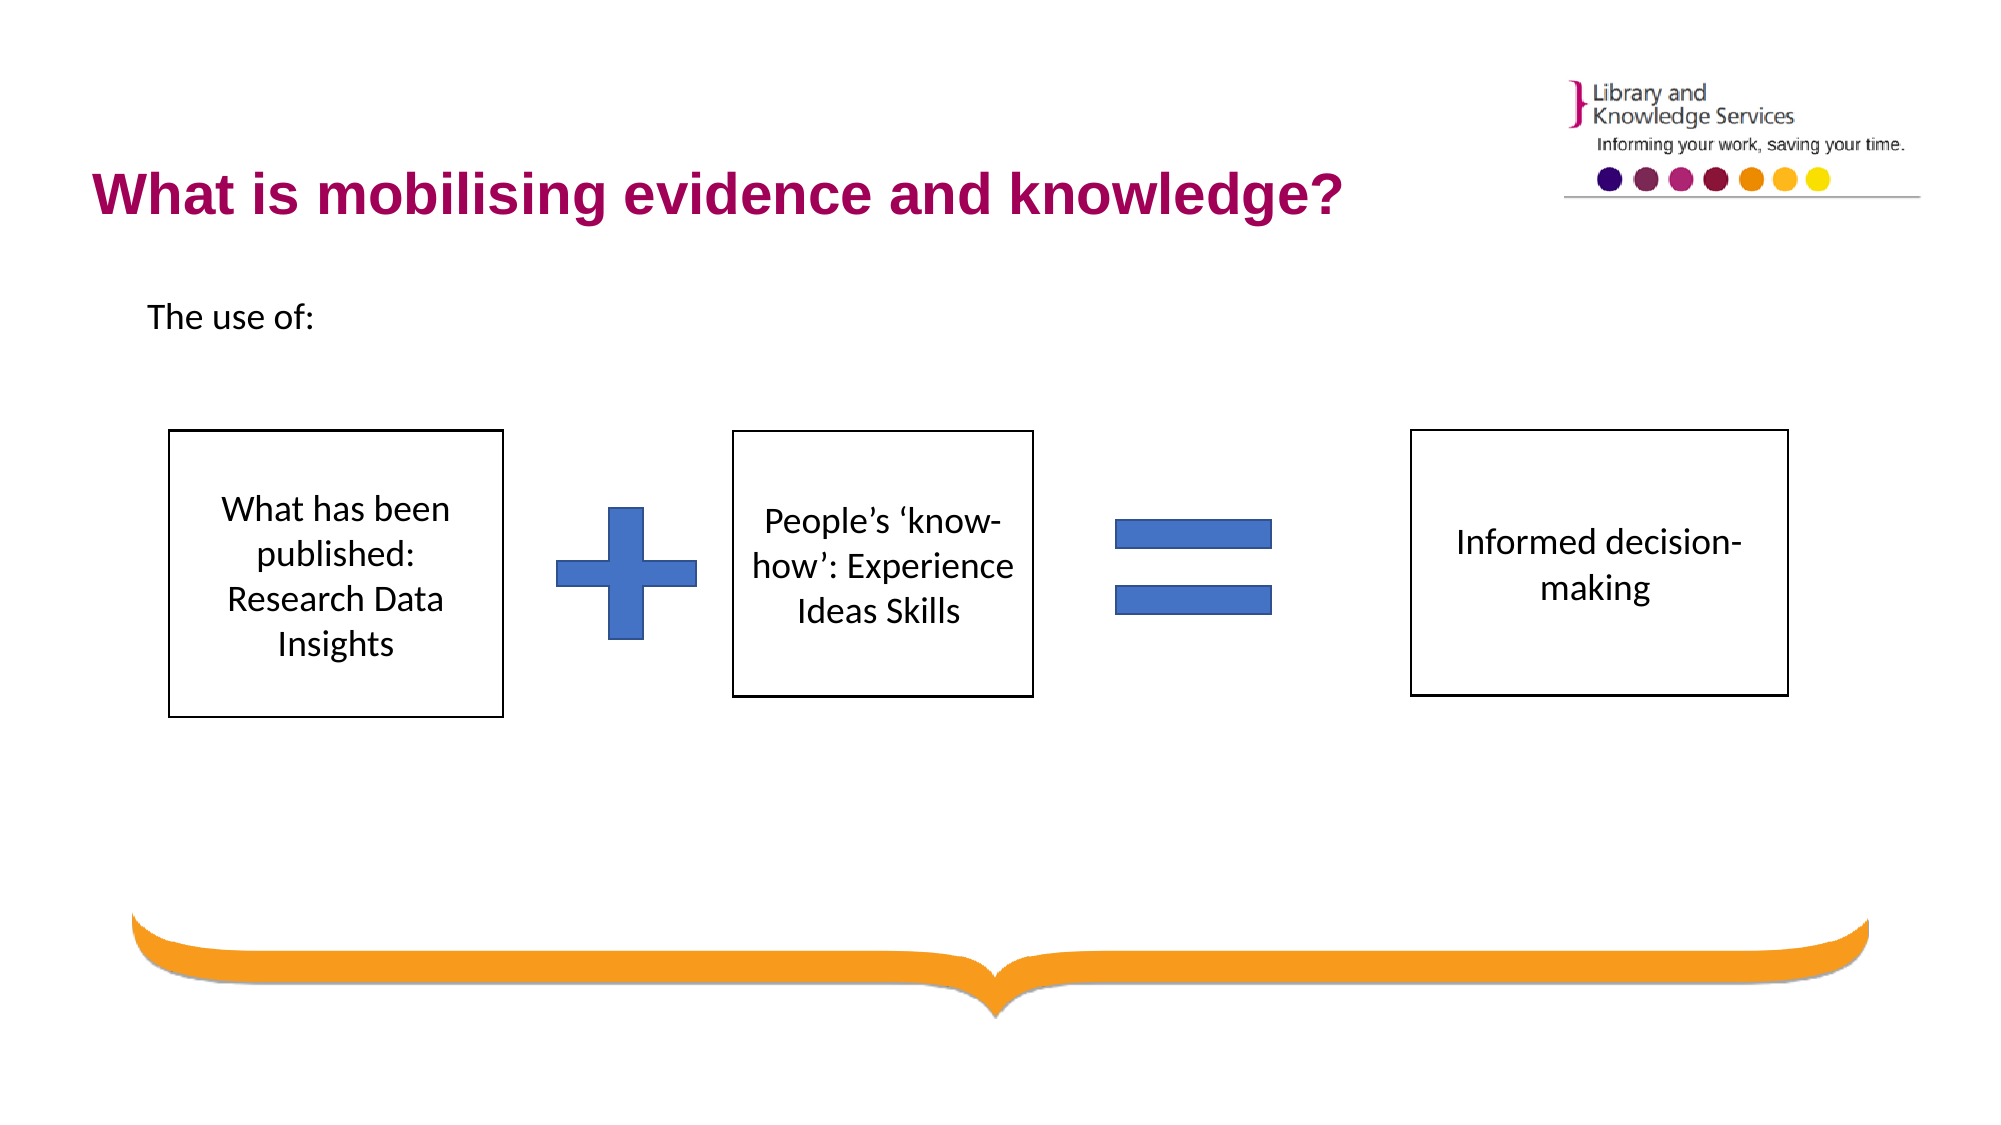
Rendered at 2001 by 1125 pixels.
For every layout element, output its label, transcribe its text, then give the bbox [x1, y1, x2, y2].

text_box [556, 508, 696, 639]
text_box What has been published: Research Data Insights [169, 431, 503, 717]
picture [1564, 76, 1923, 196]
text_box People’s ‘know-how’: Experience Ideas Skills [733, 431, 1033, 696]
text_box [1116, 520, 1272, 548]
picture [132, 912, 1868, 1015]
title What is mobilising evidence and knowledge? [77, 86, 1803, 305]
text_box The use of: [132, 284, 466, 345]
text_box Informed decision-making [1411, 430, 1788, 695]
text_box [1116, 586, 1272, 614]
